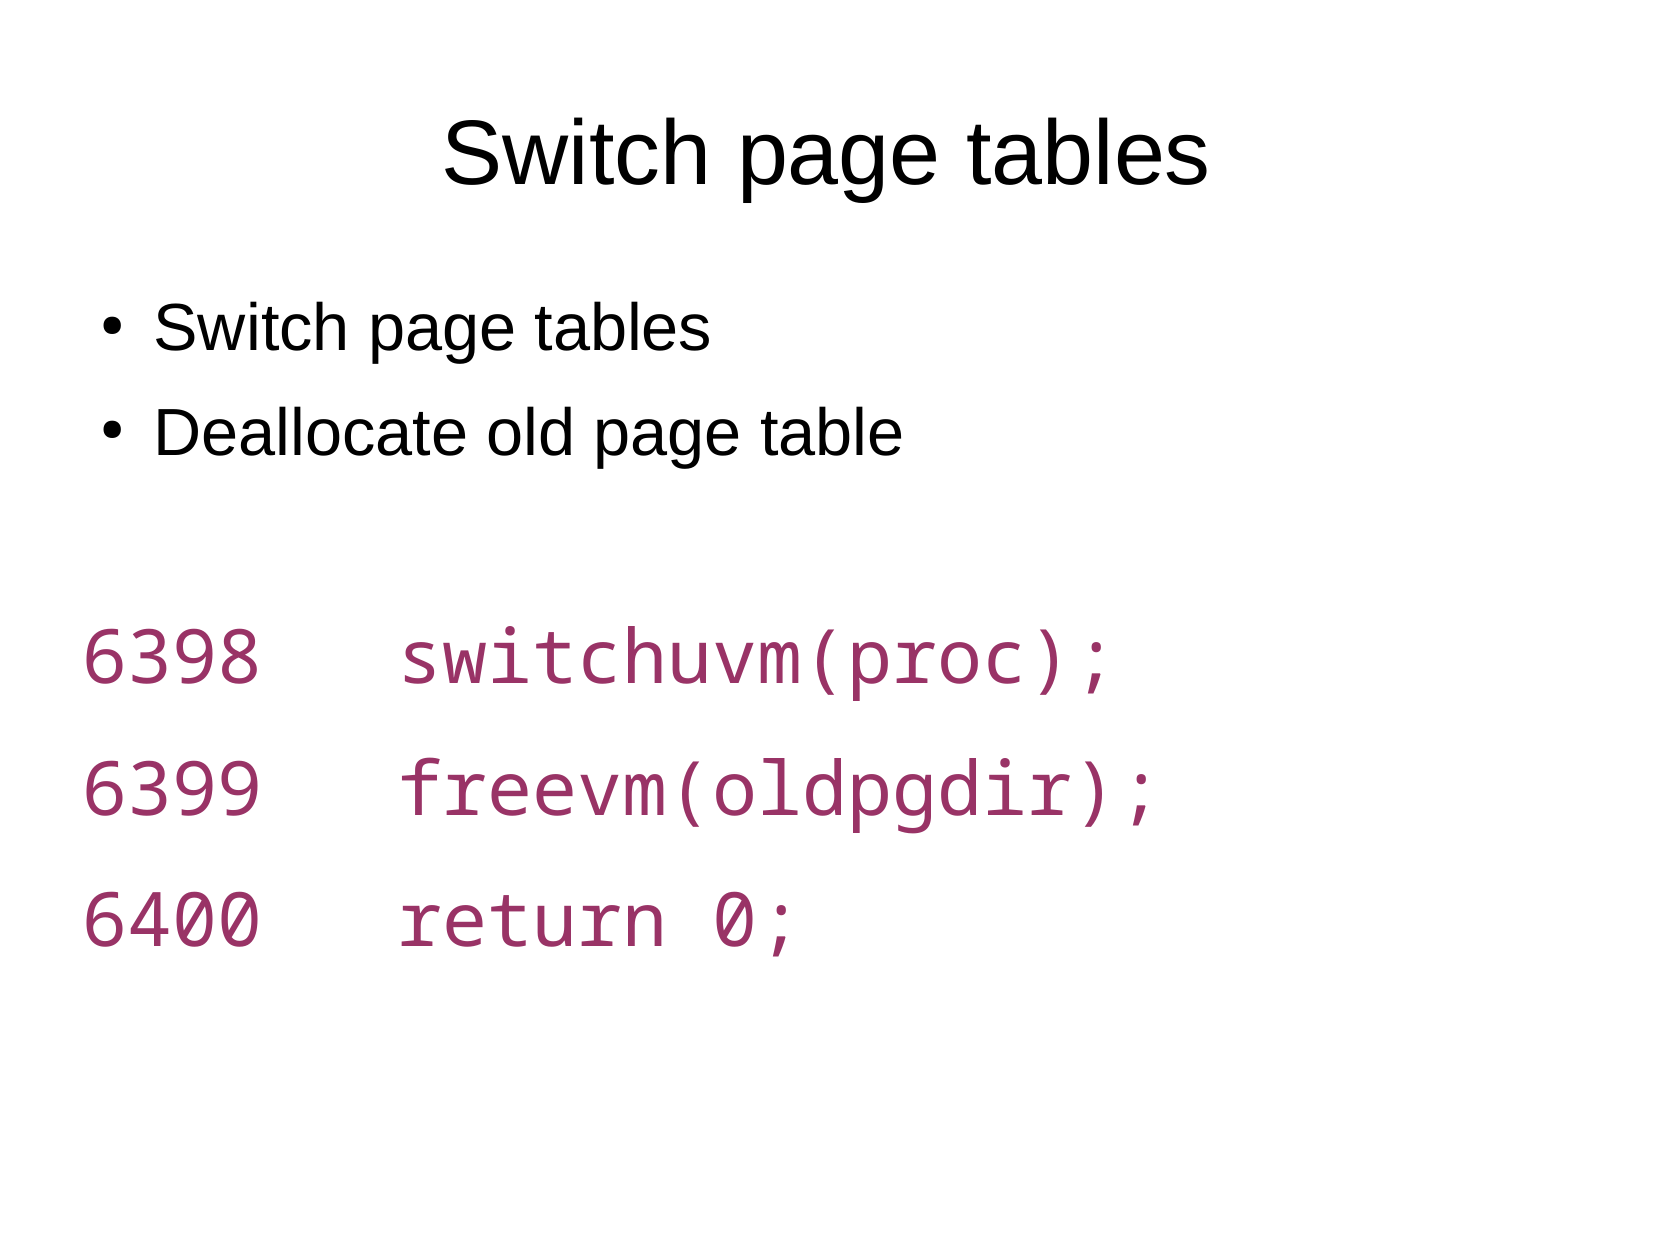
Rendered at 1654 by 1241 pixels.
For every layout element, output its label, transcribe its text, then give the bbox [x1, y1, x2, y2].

list Switch page tables Deallocate old page table 6398 switchuvm(proc); 6399 freevm(oldpgdir); 6400 return 0; [82, 290, 1571, 1010]
title Switch page tables [82, 49, 1571, 257]
